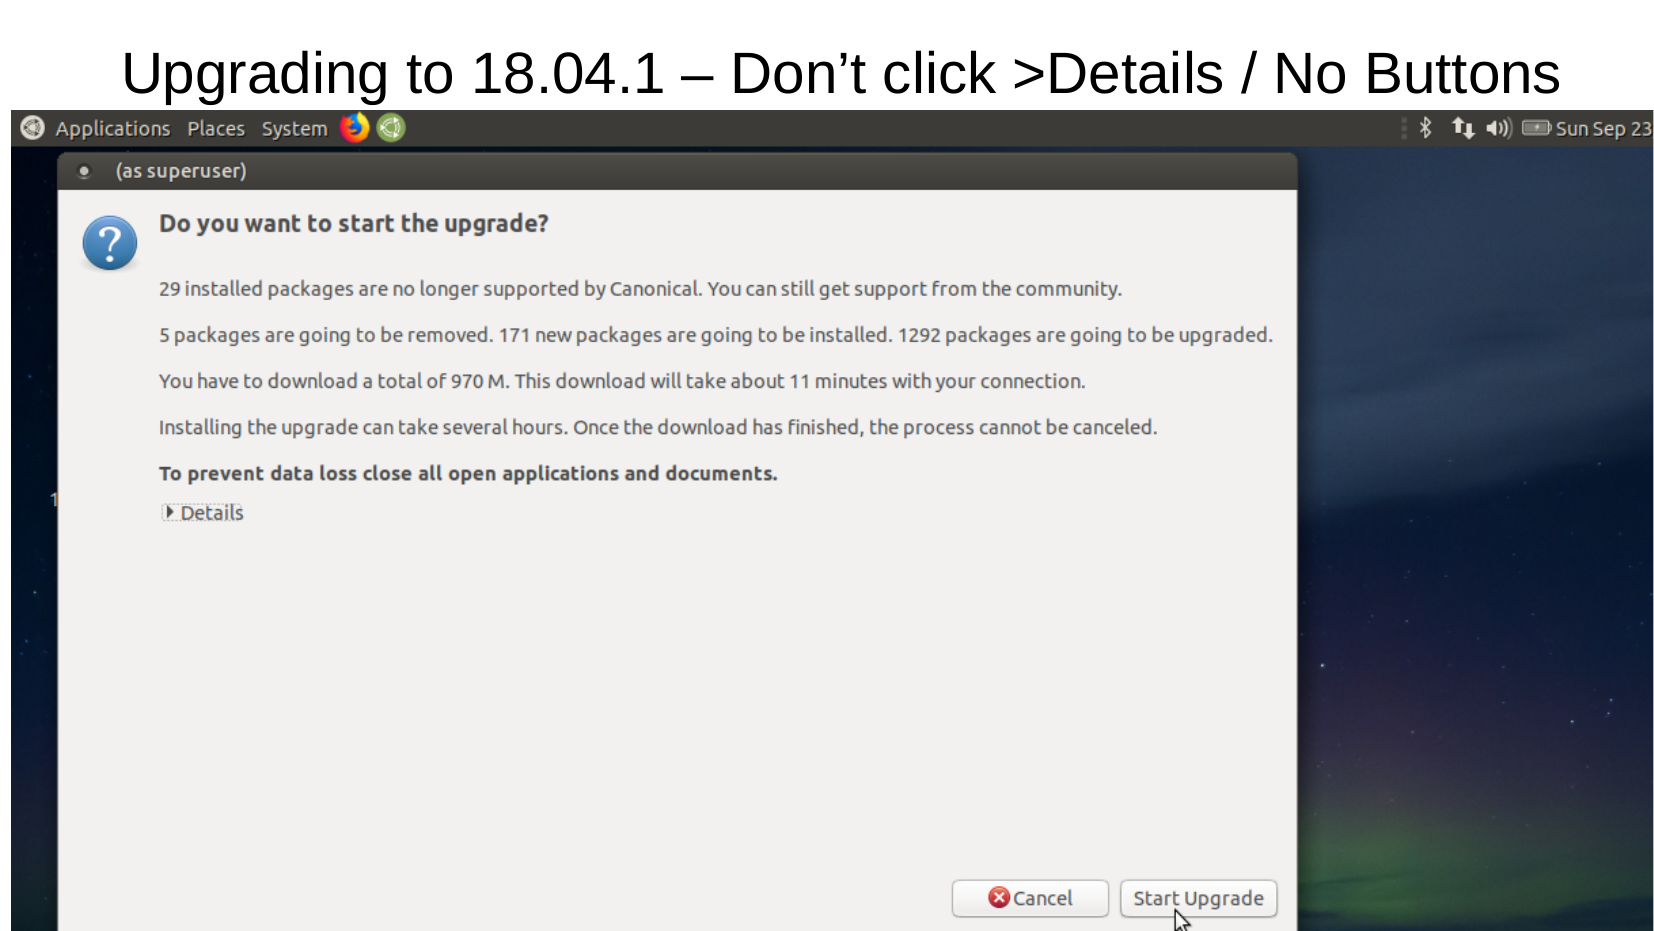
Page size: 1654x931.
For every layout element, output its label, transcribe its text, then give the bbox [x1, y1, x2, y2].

picture [11, 110, 1654, 931]
title Upgrading to 18.04.1 – Don’t click >Details / No Buttons [30, 8, 1621, 110]
